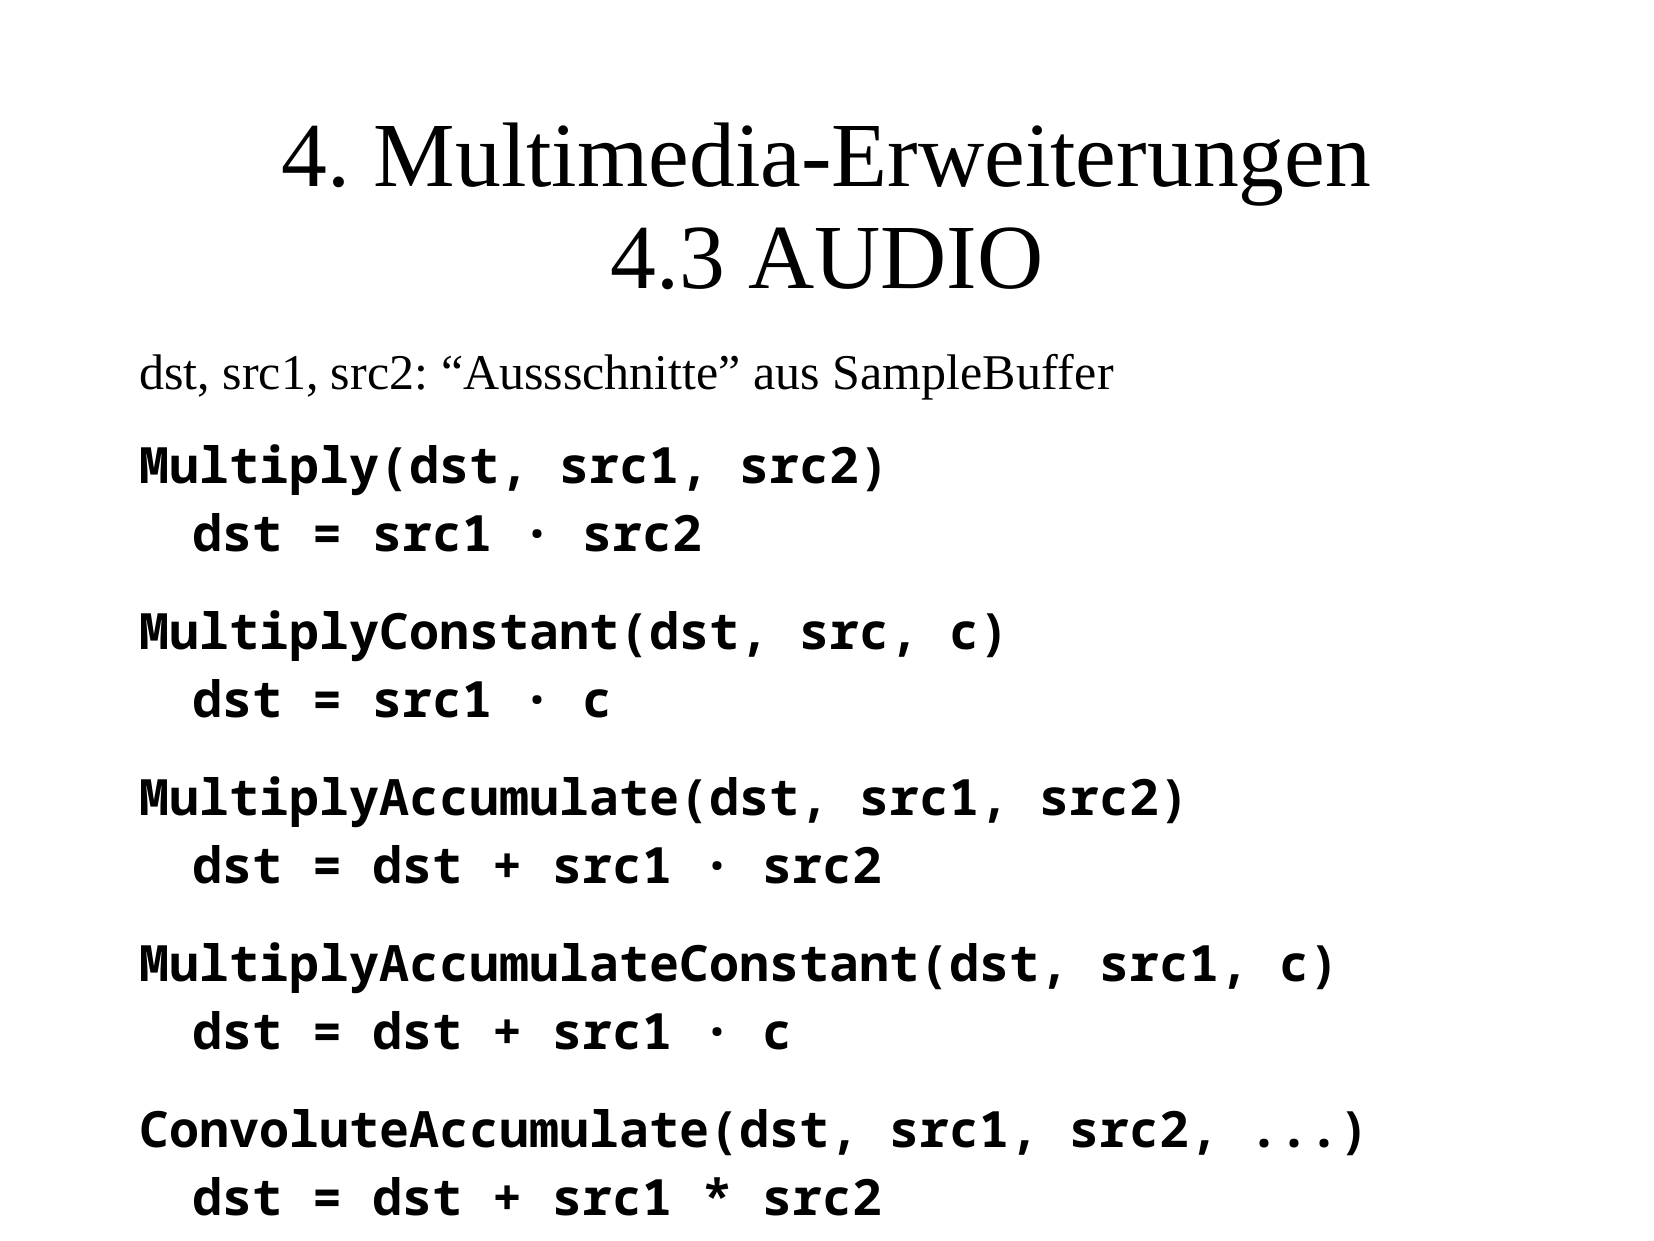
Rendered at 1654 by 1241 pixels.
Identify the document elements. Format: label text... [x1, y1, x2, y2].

title 4. Multimedia-Erweiterungen 4.3 AUDIO [121, 102, 1534, 311]
list dst, src1, src2: “Aussschnitte” aus SampleBuffer Multiply(dst, src1, src2) dst = src1 ∙ src2 MultiplyConstant(dst, src, c) dst = src1 ∙ c MultiplyAccumulate(dst, src1, src2) dst = dst + src1 ∙ src2 MultiplyAccumulateConstant(dst, src1, c) dst = dst + src1 ∙ c ConvoluteAccumulate(dst, src1, src2, ...) dst = dst + src1 * src2 [121, 344, 1534, 1166]
